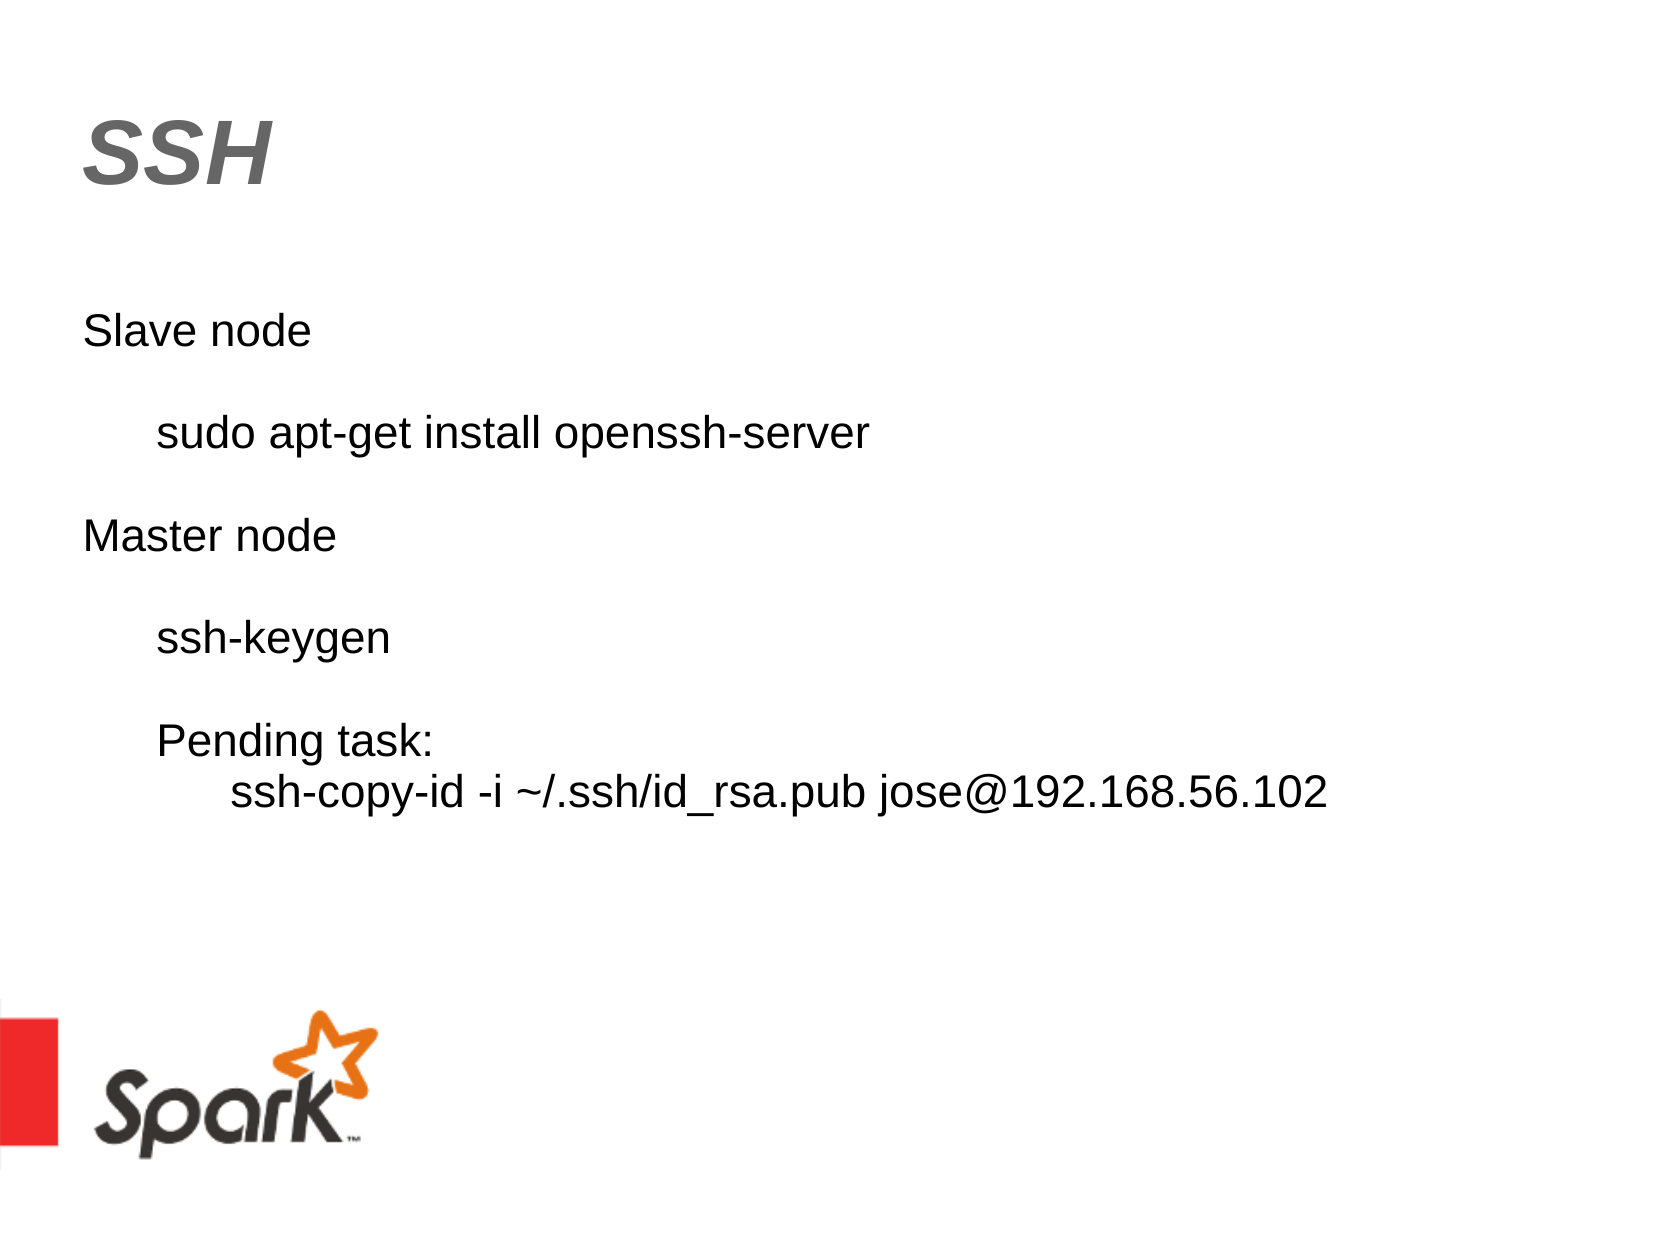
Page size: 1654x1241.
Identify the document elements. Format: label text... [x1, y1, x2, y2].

picture [0, 999, 392, 1170]
title SSH [82, 49, 1571, 257]
subtitle Slave node sudo apt-get install openssh-server Master node ssh-keygen Pending task: ssh-copy-id -i ~/.ssh/id_rsa.pub jose@192.168.56.102 [82, 290, 1571, 1010]
